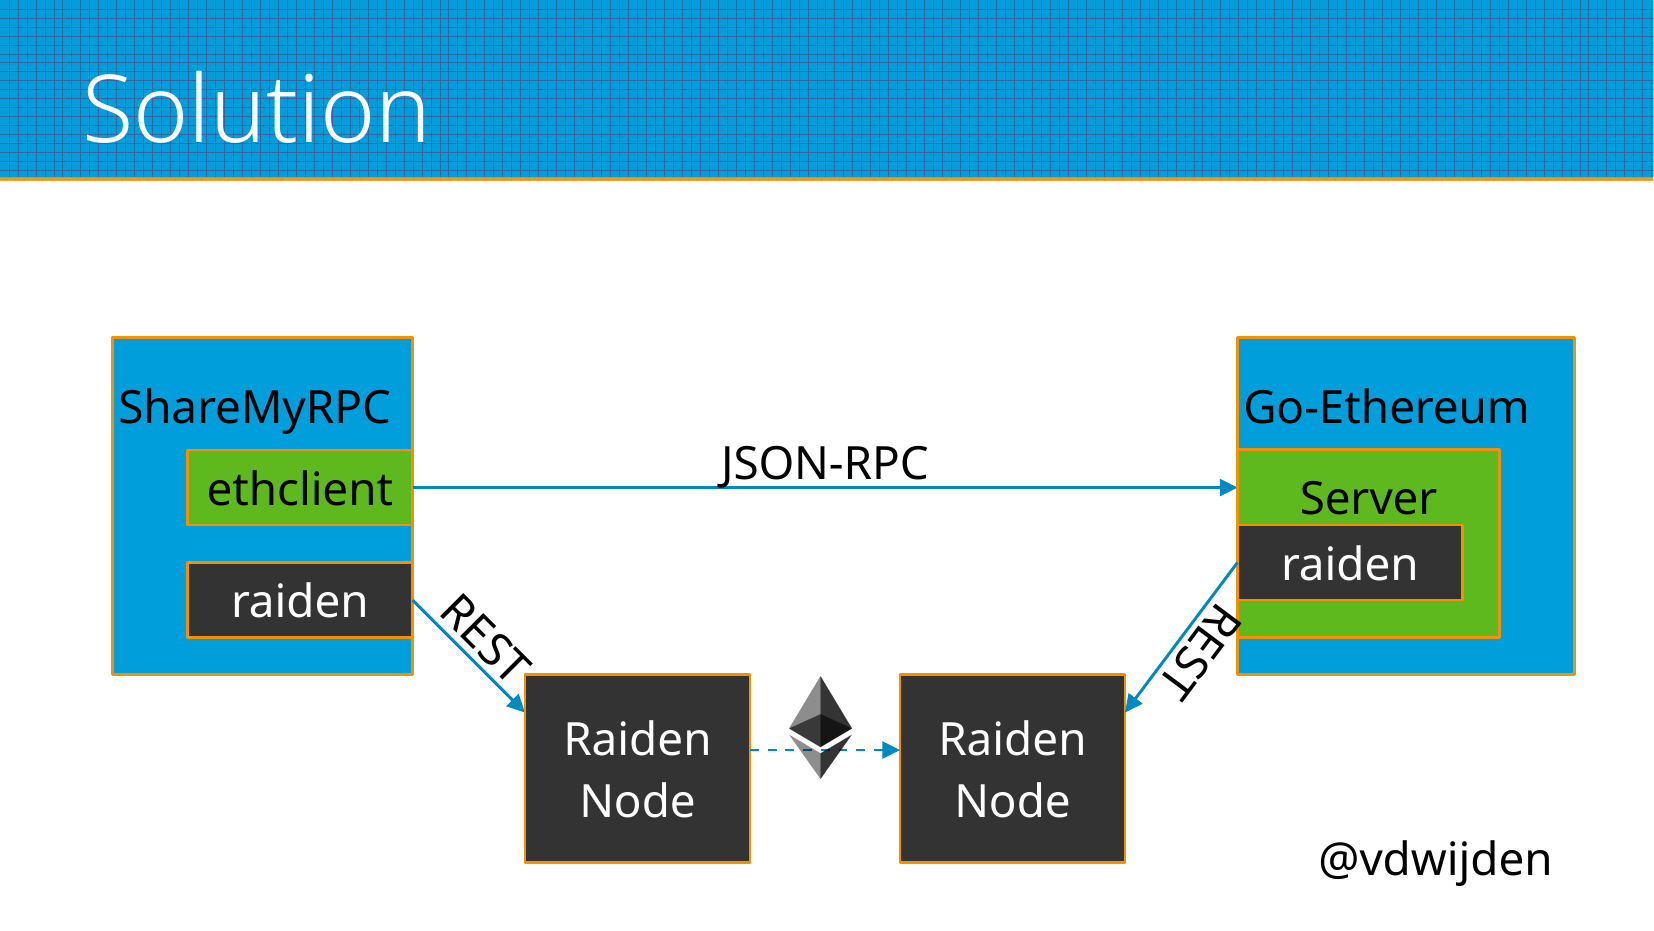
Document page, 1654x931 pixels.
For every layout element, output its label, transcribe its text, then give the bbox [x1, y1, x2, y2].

text_box raiden [187, 562, 413, 638]
text_box ShareMyRPC [112, 337, 413, 675]
text_box @vdwijden [1312, 825, 1576, 891]
text_box Server [1237, 449, 1500, 638]
picture [787, 674, 854, 781]
text_box Go-Ethereum [1237, 337, 1575, 675]
text_box raiden [1237, 525, 1463, 601]
text_box ethclient [187, 450, 413, 526]
title Solution [82, 14, 1571, 171]
text_box Raiden Node [900, 674, 1126, 863]
text_box Raiden Node [525, 674, 751, 863]
